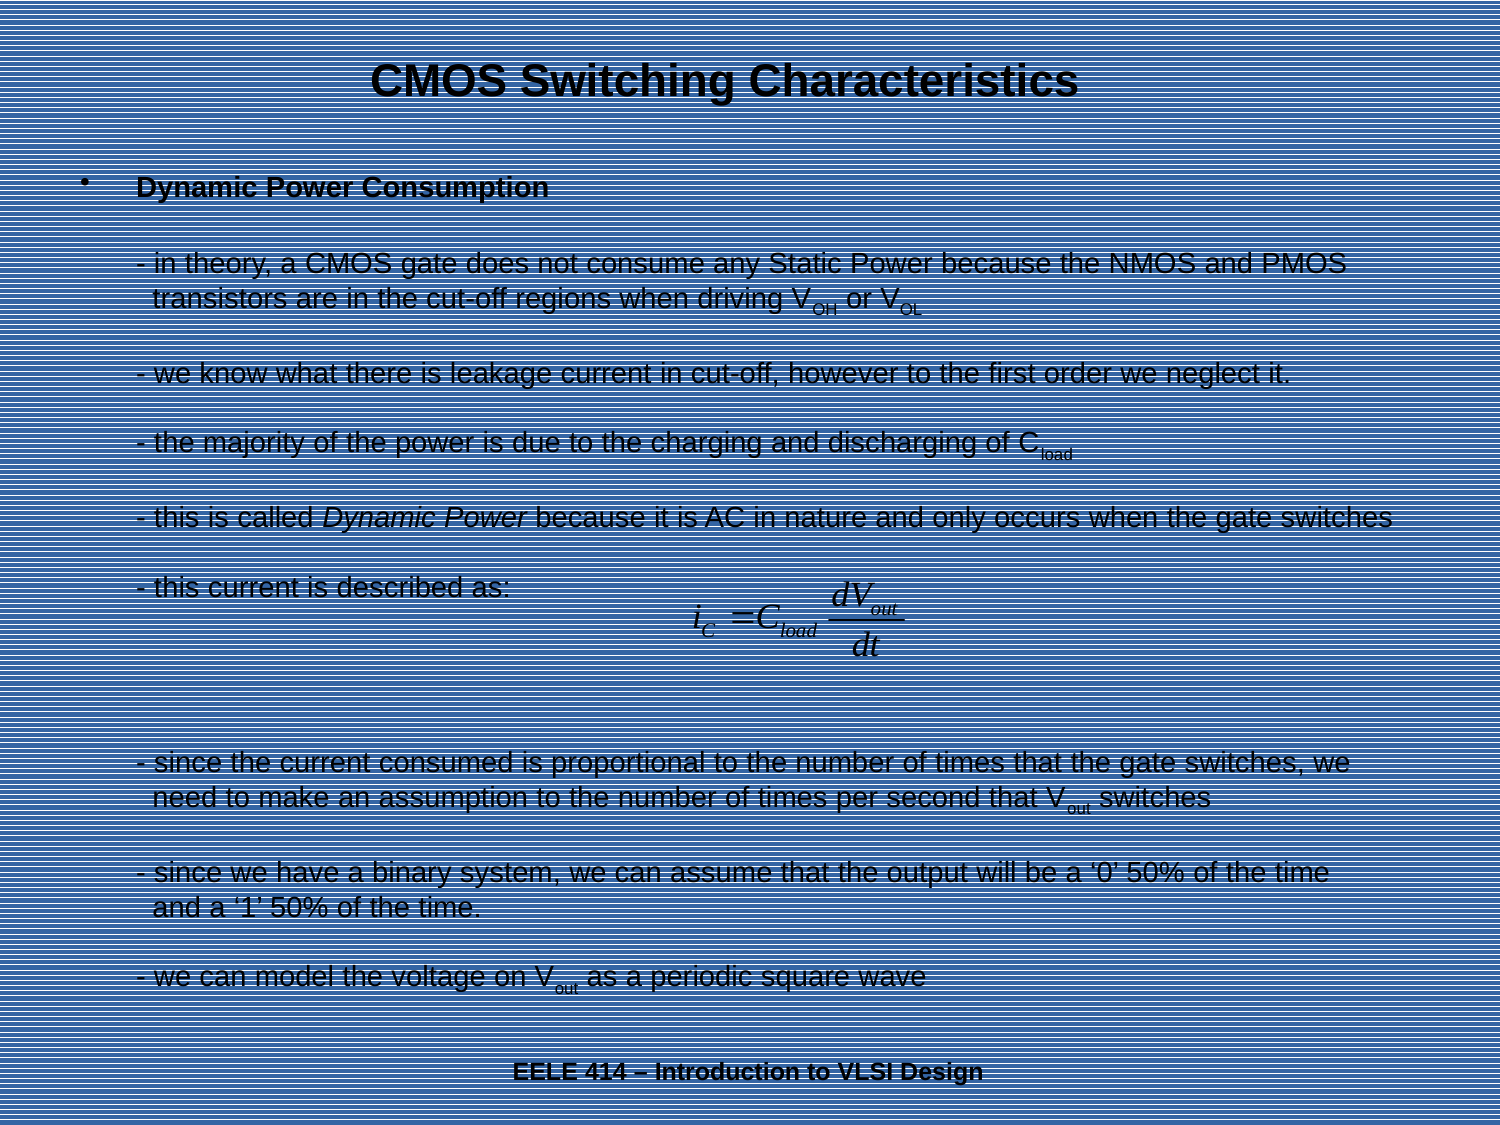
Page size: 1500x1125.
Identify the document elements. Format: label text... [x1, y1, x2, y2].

list Dynamic Power Consumption - in theory, a CMOS gate does not consume any Static Power because the NMOS and PMOS transistors are in the cut-off regions when driving VOH or VOL - we know what there is leakage current in cut-off, however to the first order we neglect it. - the majority of the power is due to the charging and discharging of Cload - this is called Dynamic Power because it is AC in nature and only occurs when the gate switches - this current is described as: - since the current consumed is proportional to the number of times that the gate switches, we need to make an assumption to the number of times per second that Vout switches - since we have a binary system, we can assume that the output will be a ‘0’ 50% of the time and a ‘1’ 50% of the time. - we can model the voltage on Vout as a periodic square wave [64, 160, 1471, 988]
picture [687, 572, 911, 665]
title CMOS Switching Characteristics [87, 37, 1363, 120]
